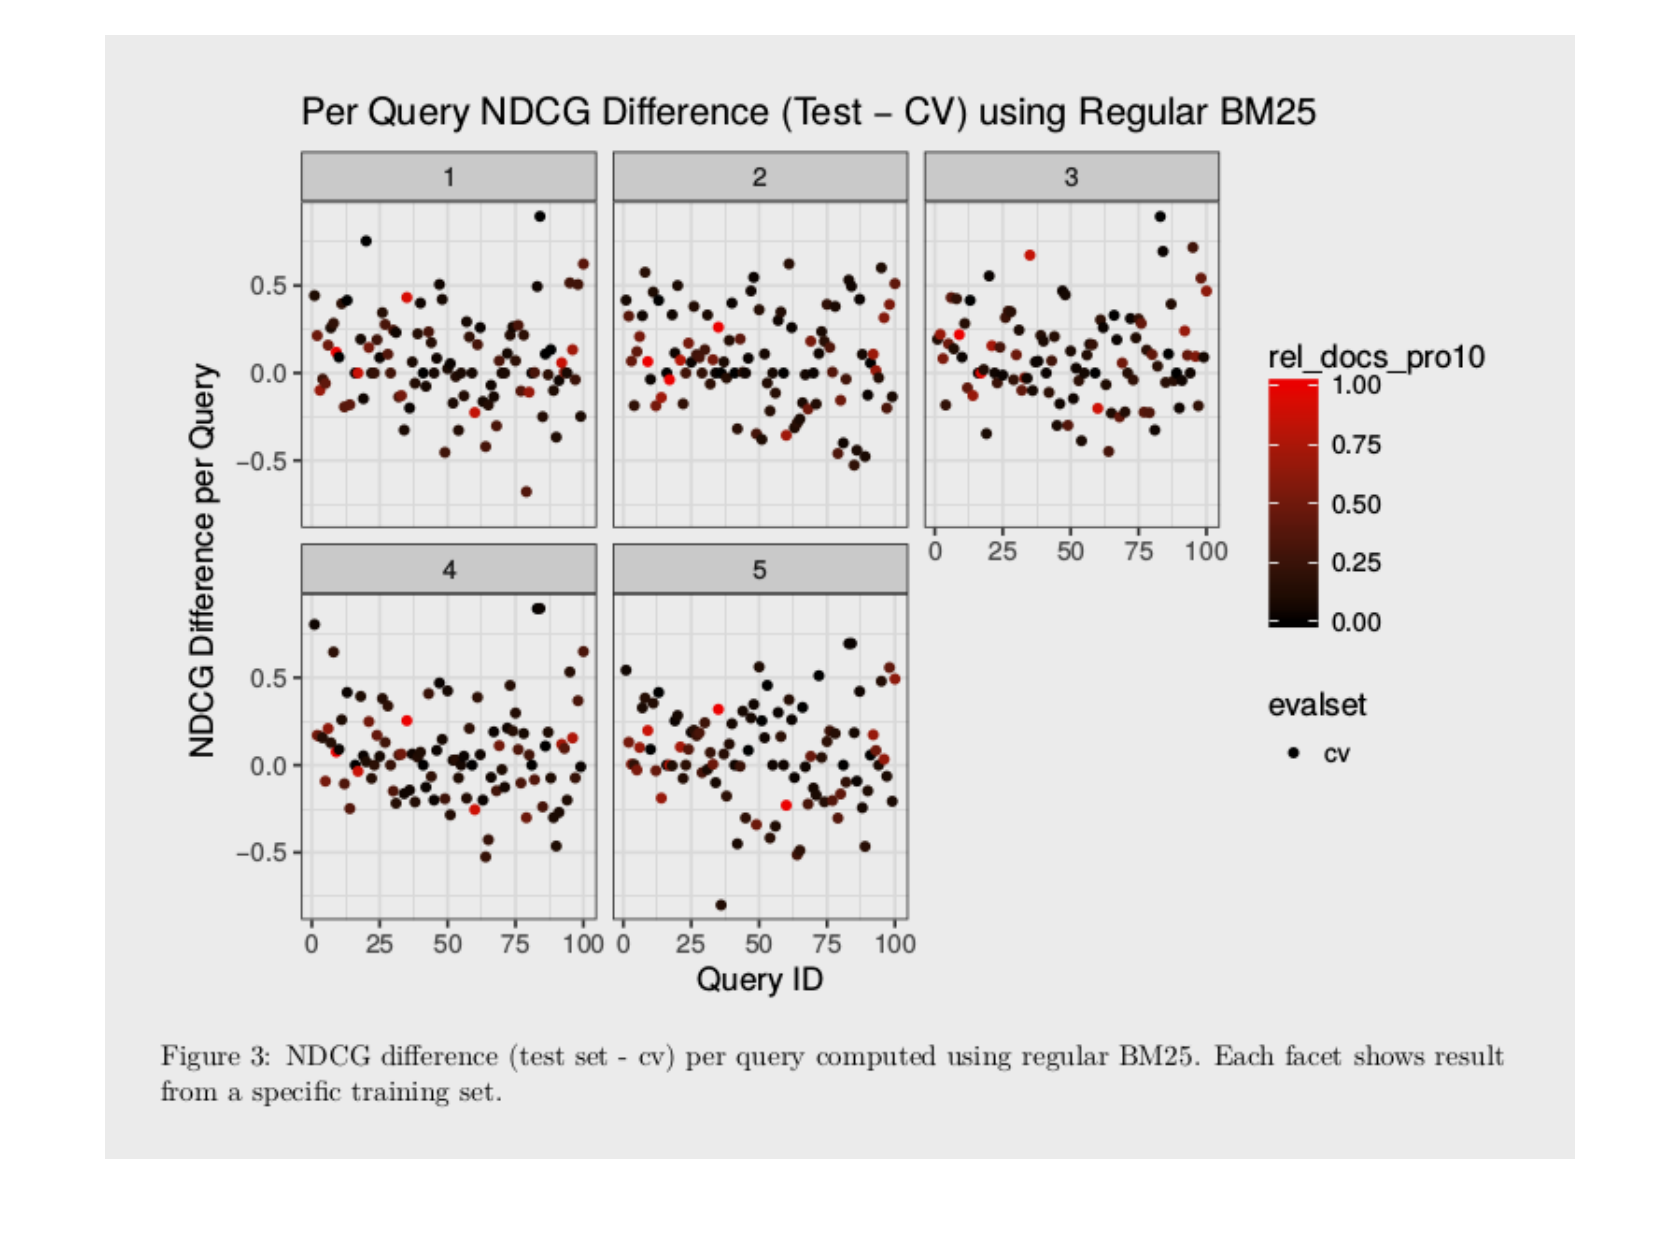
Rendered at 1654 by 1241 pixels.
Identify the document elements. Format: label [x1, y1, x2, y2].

picture [105, 35, 1575, 1159]
